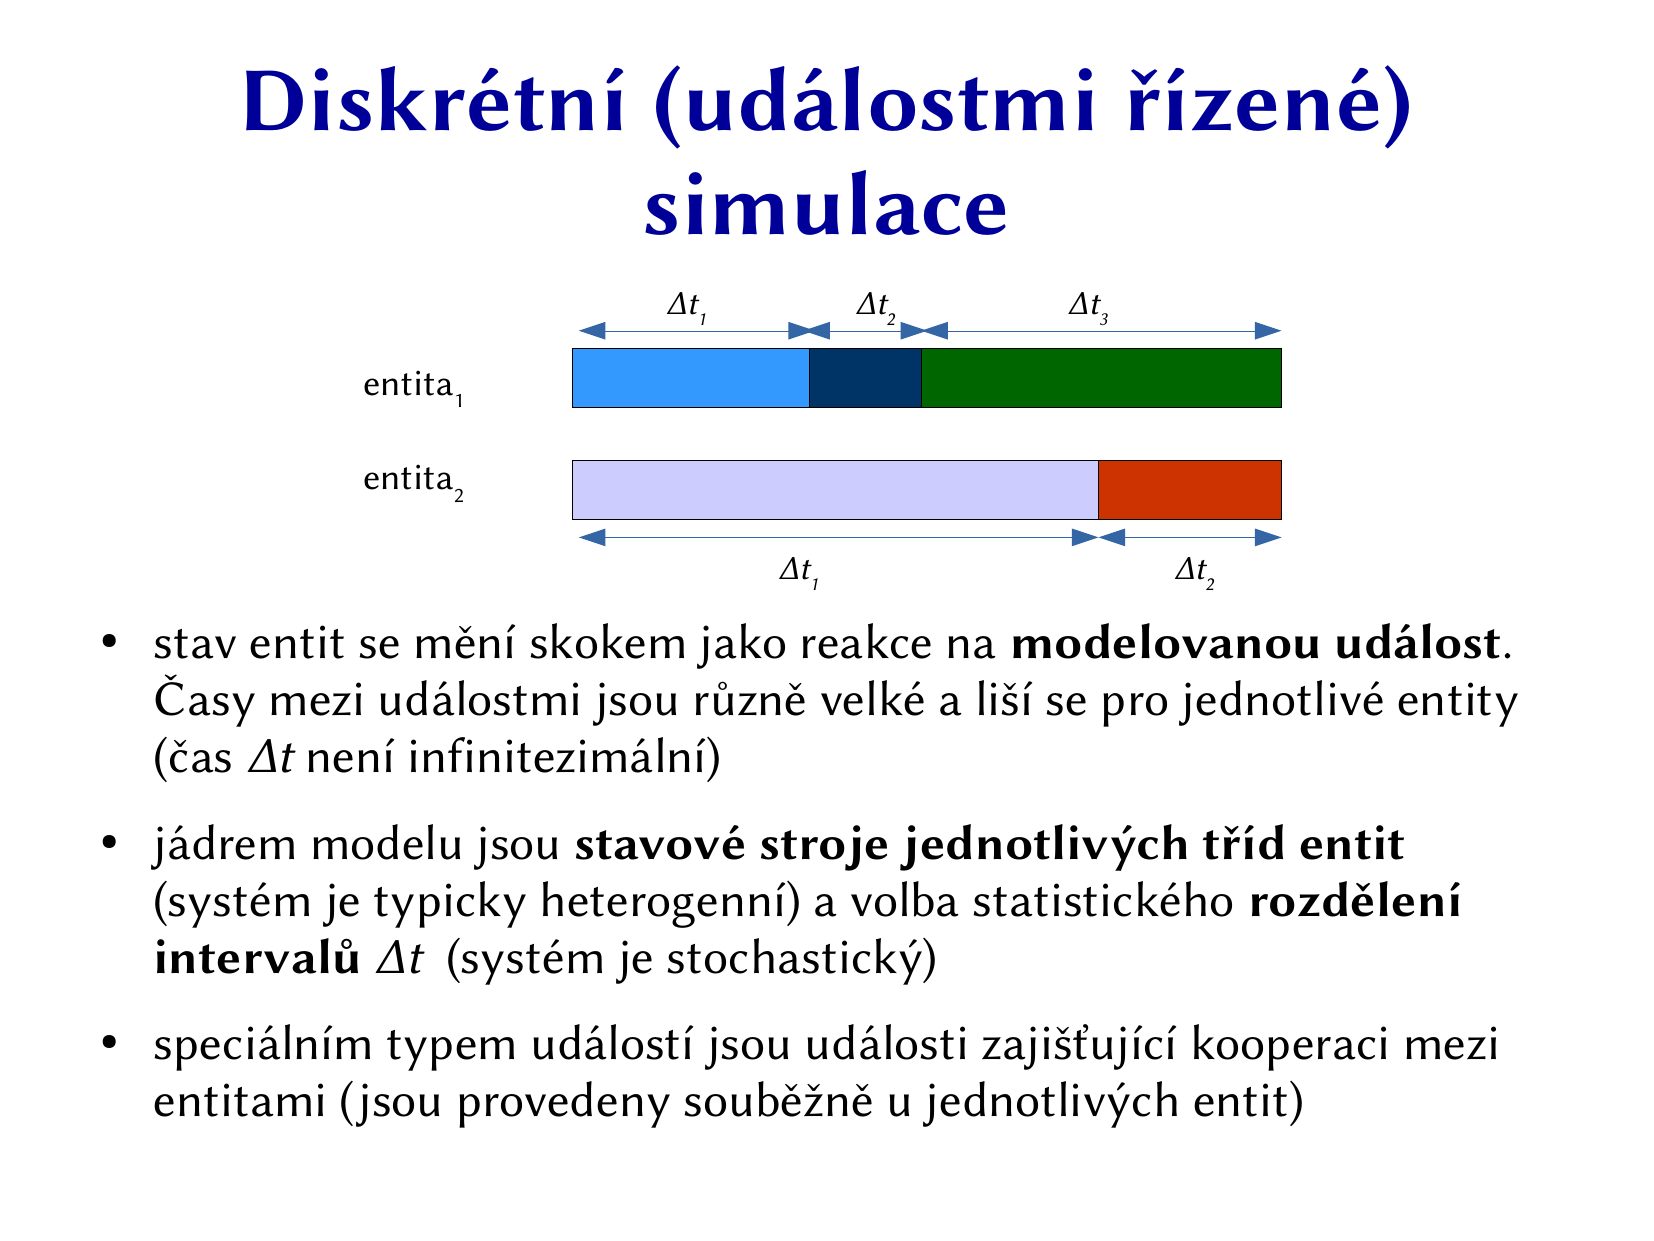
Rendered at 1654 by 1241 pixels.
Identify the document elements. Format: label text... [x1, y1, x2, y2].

text_box Δt3 [1052, 332, 1123, 338]
title Diskrétní (událostmi řízené) simulace [82, 47, 1571, 259]
text_box entita1 [348, 354, 479, 421]
text_box Δt1 [651, 332, 721, 338]
text_box entita2 [348, 448, 479, 516]
text_box Δt2 [1159, 542, 1229, 603]
text_box Δt2 [840, 277, 910, 331]
text_box Δt1 [651, 277, 721, 331]
text_box Δt1 [763, 542, 833, 603]
text_box [572, 460, 1282, 520]
text_box Δt3 [1052, 277, 1123, 331]
text_box [572, 348, 1282, 408]
list stav entit se mění skokem jako reakce na modelovanou událost. Časy mezi událostmi jsou různě velké a liší se pro jednotlivé entity (čas Δt není infinitezimální) jádrem modelu jsou stavové stroje jednotlivých tříd entit (systém je typicky heterogenní) a volba statistického rozdělení intervalů Δt (systém je stochastický) speciálním typem událostí jsou události zajišťující kooperaci mezi entitami (jsou provedeny souběžně u jednotlivých entit) [82, 614, 1571, 1182]
text_box Δt2 [840, 332, 900, 338]
